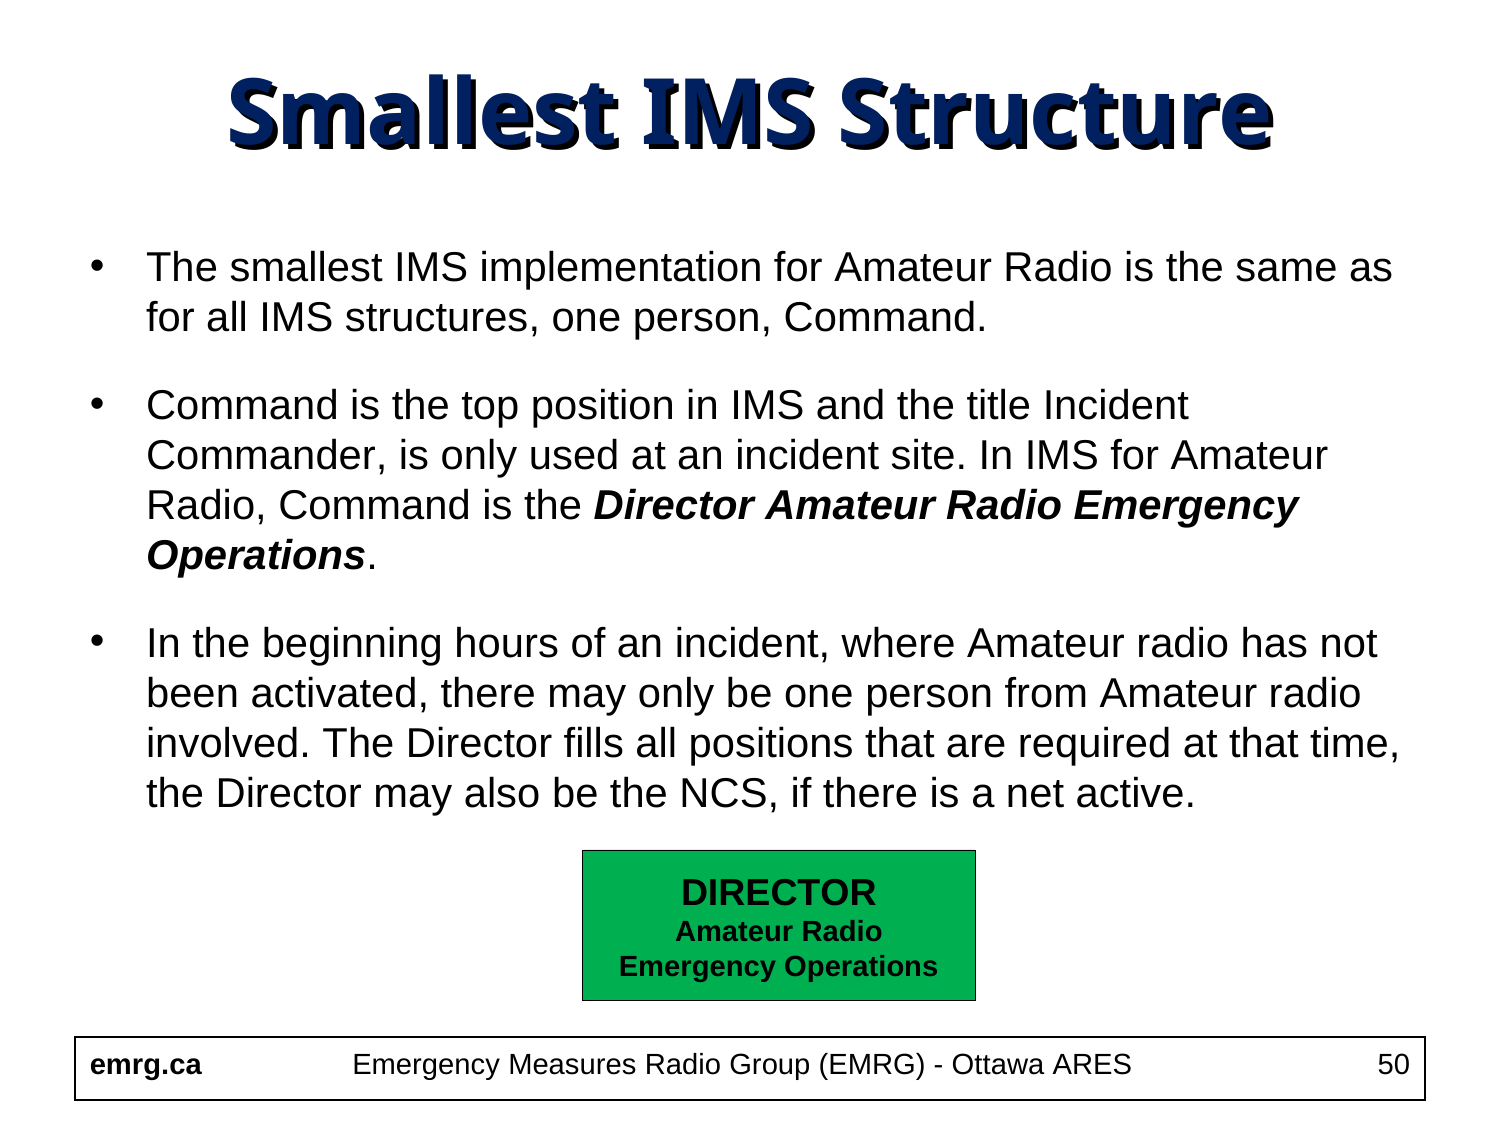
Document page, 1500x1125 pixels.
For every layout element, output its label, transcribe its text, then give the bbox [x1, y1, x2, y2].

text_box Emergency Measures Radio Group (EMRG) - Ottawa ARES [247, 1037, 1238, 1103]
text_box <number> [1246, 1037, 1426, 1103]
text_box The smallest IMS implementation for Amateur Radio is the same as for all IMS structures, one person, Command. Command is the top position in IMS and the title Incident Commander, is only used at an incident site. In IMS for Amateur Radio, Command is the Director Amateur Radio Emergency Operations. In the beginning hours of an incident, where Amateur radio has not been activated, there may only be one person from Amateur radio involved. The Director fills all positions that are required at that time, the Director may also be the NCS, if there is a net active. [75, 232, 1426, 813]
text_box Smallest IMS Structure [75, 45, 1426, 232]
text_box DIRECTOR Amateur Radio Emergency Operations [582, 849, 975, 1000]
